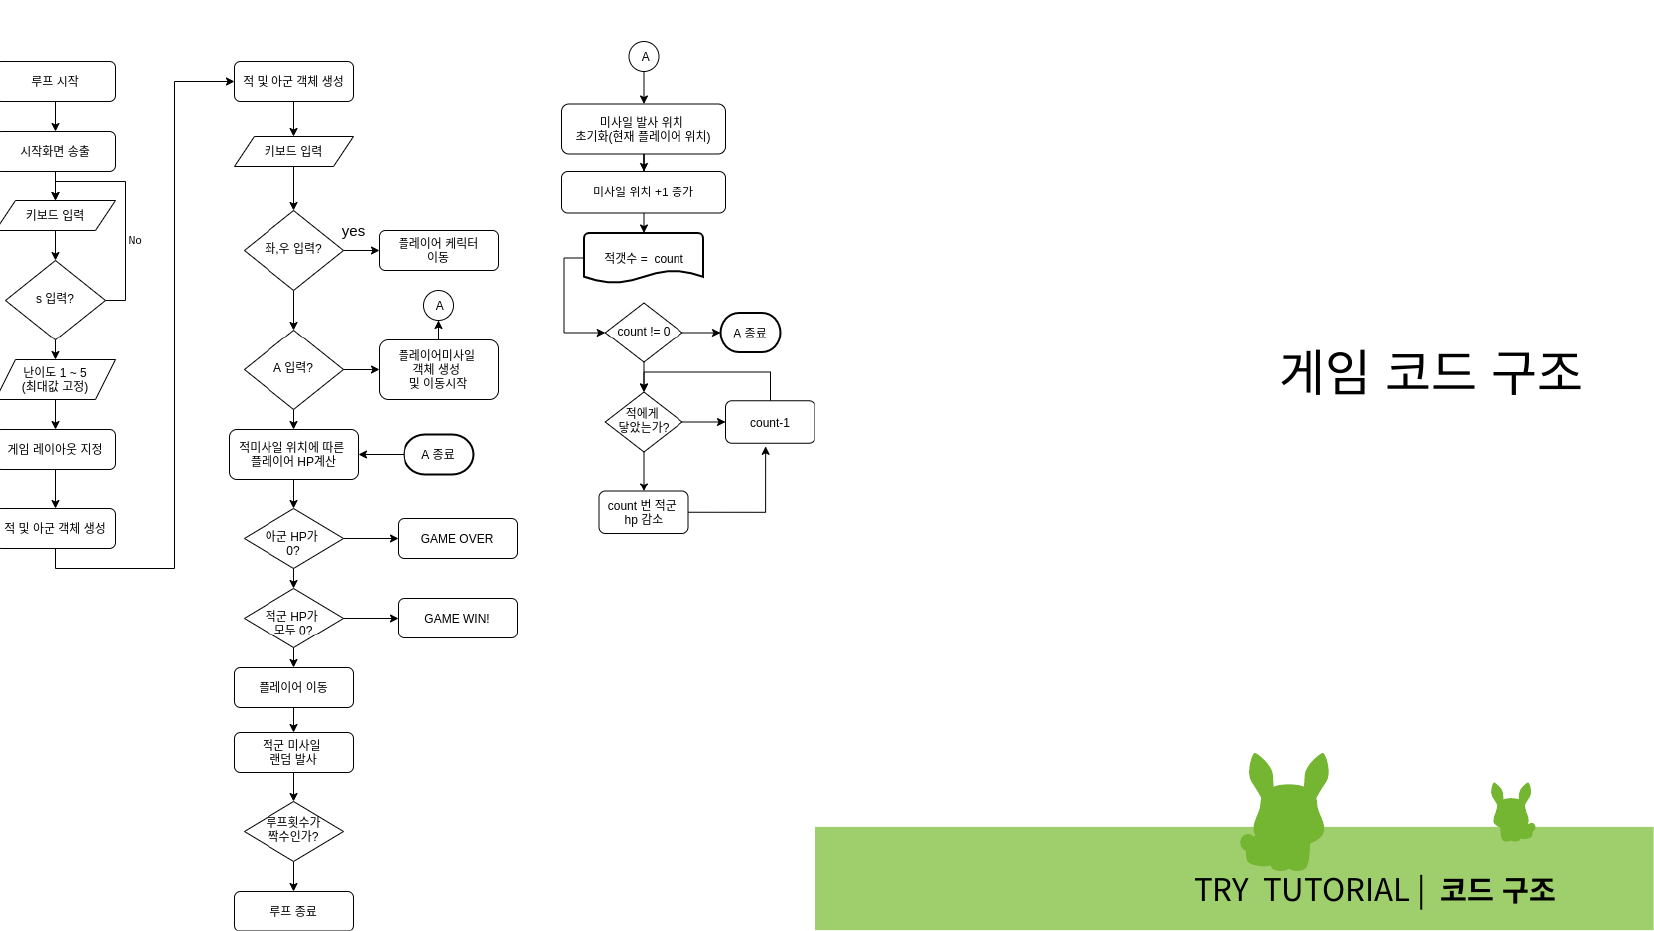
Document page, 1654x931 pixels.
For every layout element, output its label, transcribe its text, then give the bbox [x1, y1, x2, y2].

title 게임 코드 구조 [980, 293, 1654, 449]
text_box TRY TUTORIAL | 코드 구조 [1122, 857, 1647, 922]
picture [0, 21, 856, 931]
